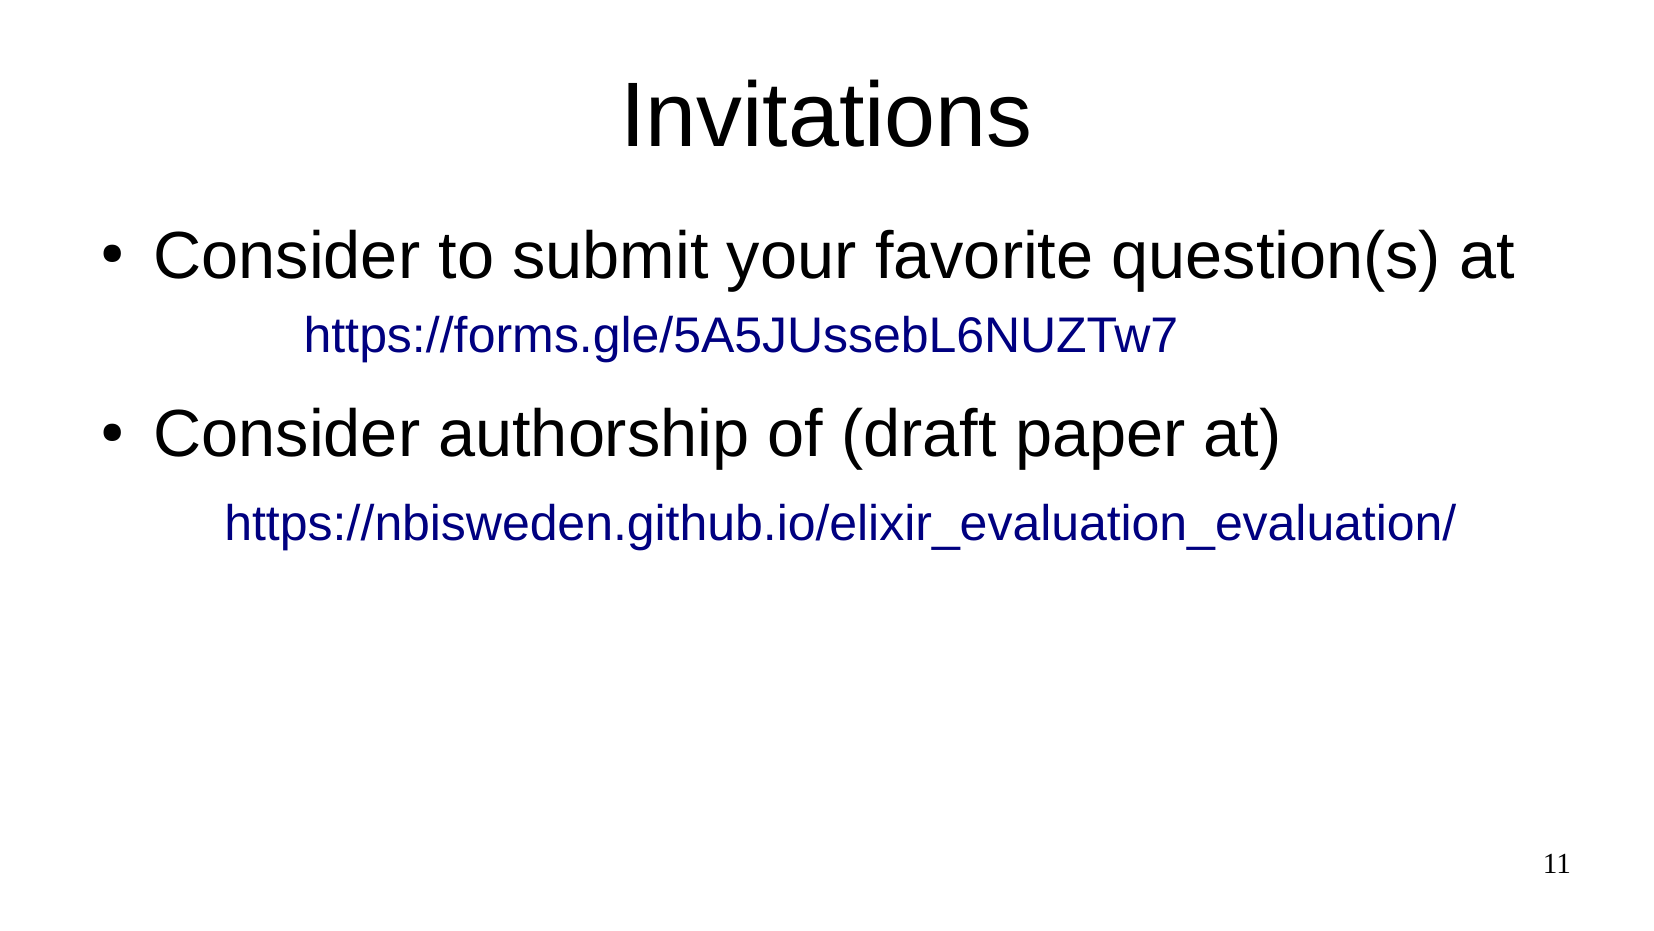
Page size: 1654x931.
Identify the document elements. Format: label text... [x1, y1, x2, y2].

title Invitations [82, 37, 1571, 193]
list Consider to submit your favorite question(s) at https://forms.gle/5A5JUssebL6NUZTw7 Consider authorship of (draft paper at) https://nbisweden.github.io/elixir_evaluation_evaluation/ [82, 217, 1571, 757]
